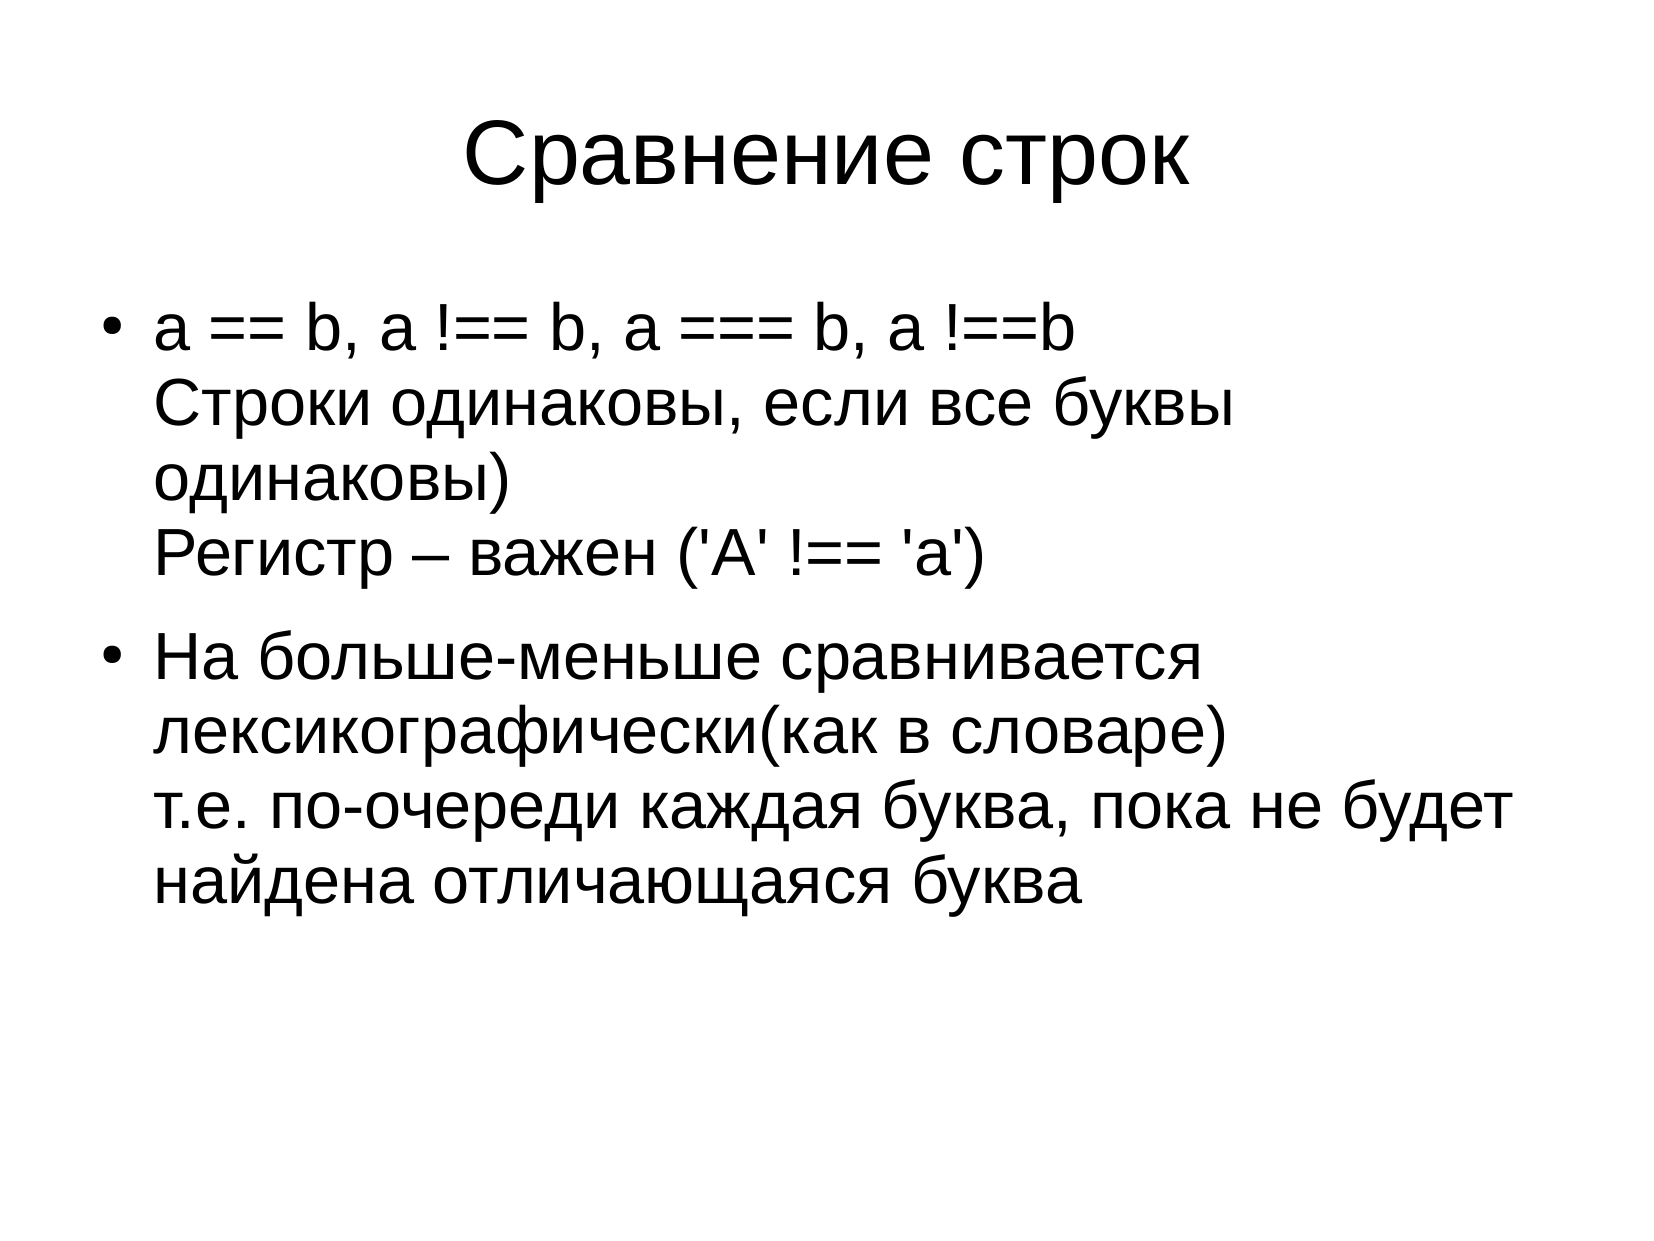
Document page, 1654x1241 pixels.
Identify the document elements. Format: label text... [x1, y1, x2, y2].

list a == b, a !== b, a === b, a !==b Строки одинаковы, если все буквы одинаковы) Регистр – важен ('A' !== 'a') На больше-меньше сравнивается лексикографически(как в словаре) т.е. по-очереди каждая буква, пока не будет найдена отличающаяся буква [82, 290, 1571, 1109]
title Сравнение строк [82, 49, 1571, 257]
